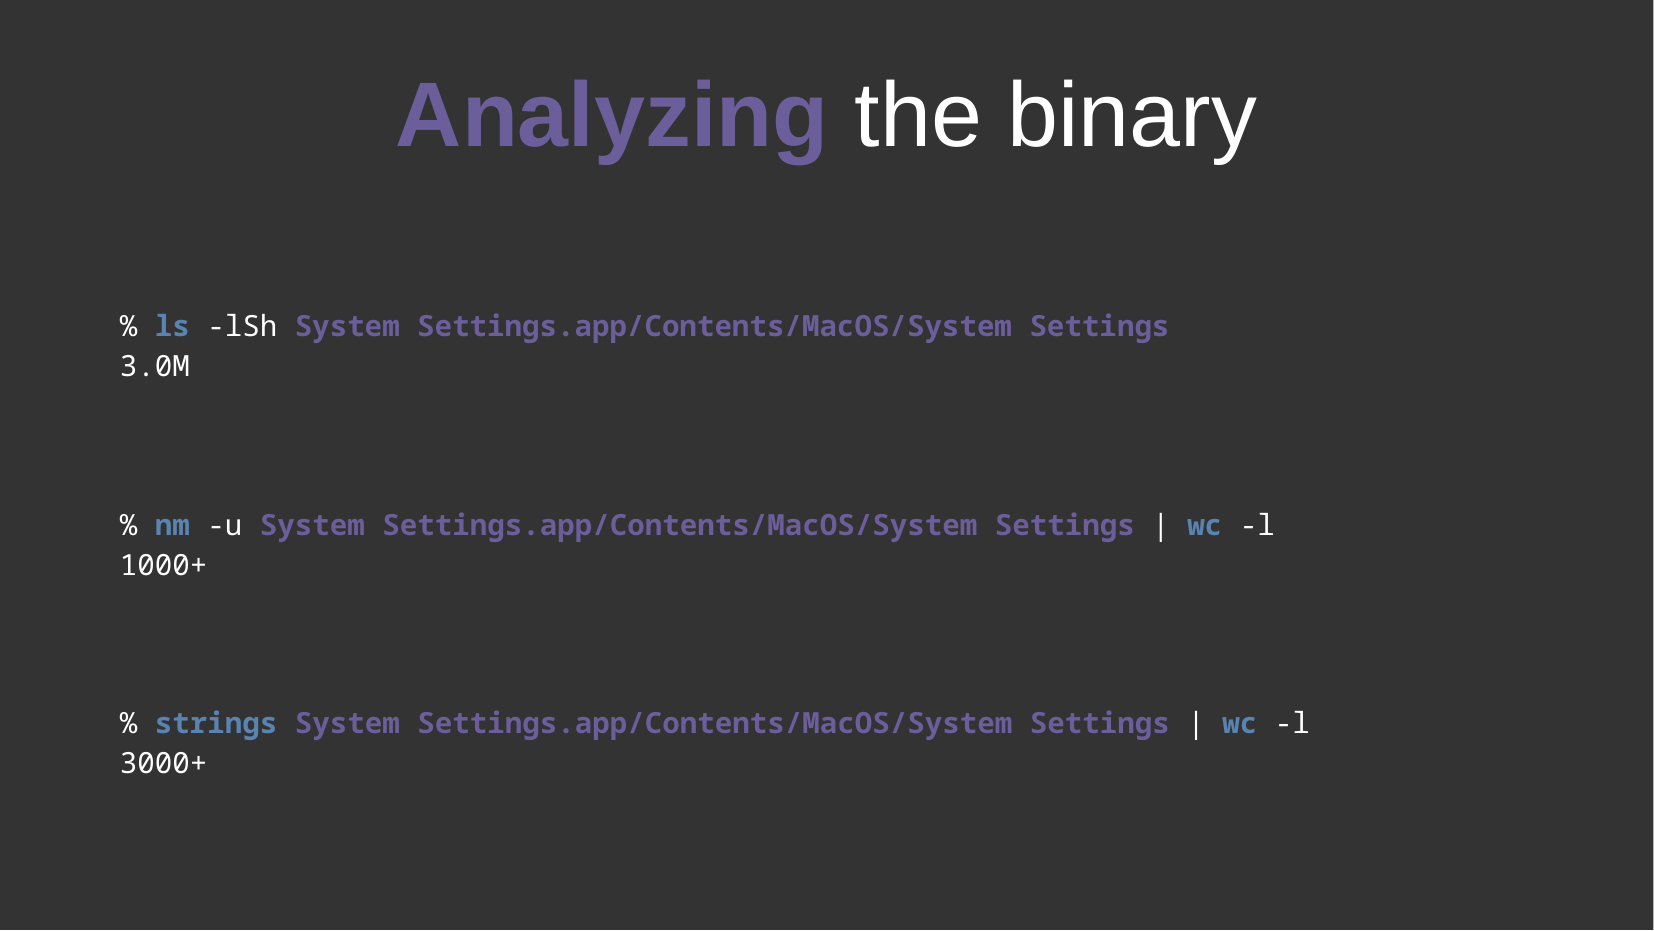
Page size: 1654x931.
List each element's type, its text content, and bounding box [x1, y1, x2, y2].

text_box % ls -lSh System Settings.app/Contents/MacOS/System Settings 3.0M % nm -u System Settings.app/Contents/MacOS/System Settings | wc -l 1000+ % strings System Settings.app/Contents/MacOS/System Settings | wc -l 3000+ [75, 225, 1613, 863]
title Analyzing the binary [82, 37, 1571, 193]
